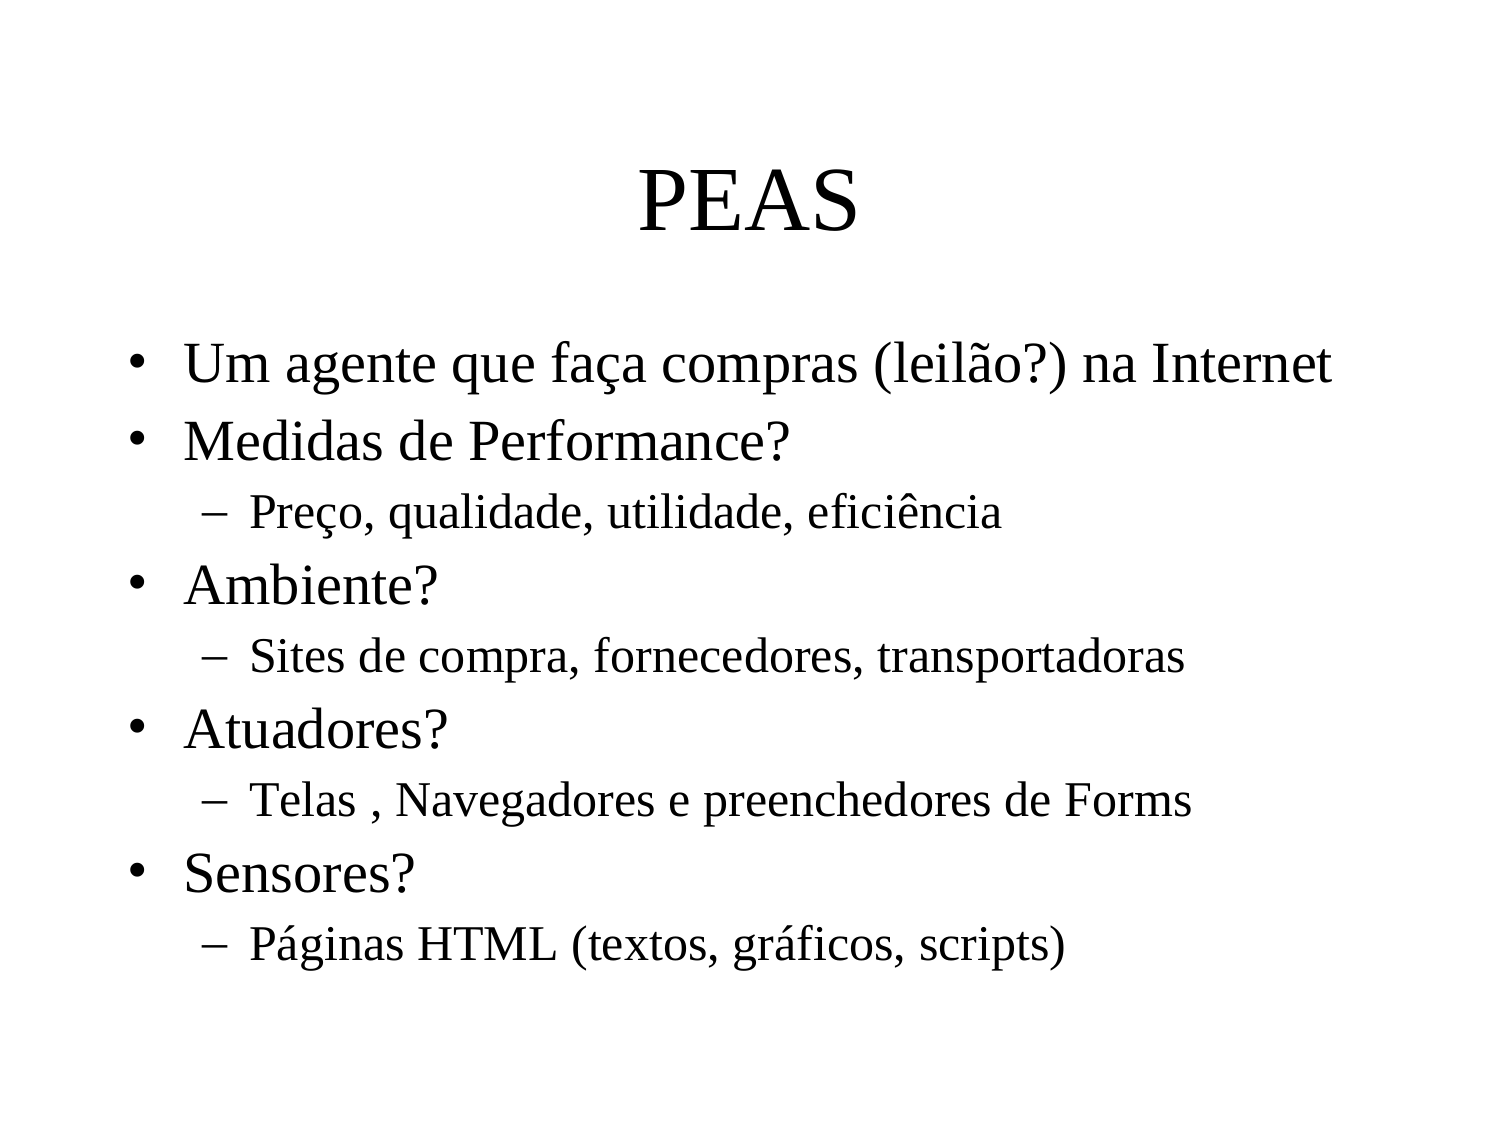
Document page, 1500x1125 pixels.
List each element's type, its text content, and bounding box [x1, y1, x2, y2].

list Um agente que faça compras (leilão?) na Internet Medidas de Performance? Preço, qualidade, utilidade, eficiência Ambiente? Sites de compra, fornecedores, transportadoras Atuadores? Telas , Navegadores e preenchedores de Forms Sensores? Páginas HTML (textos, gráficos, scripts) [112, 324, 1388, 1001]
title PEAS [112, 99, 1388, 288]
